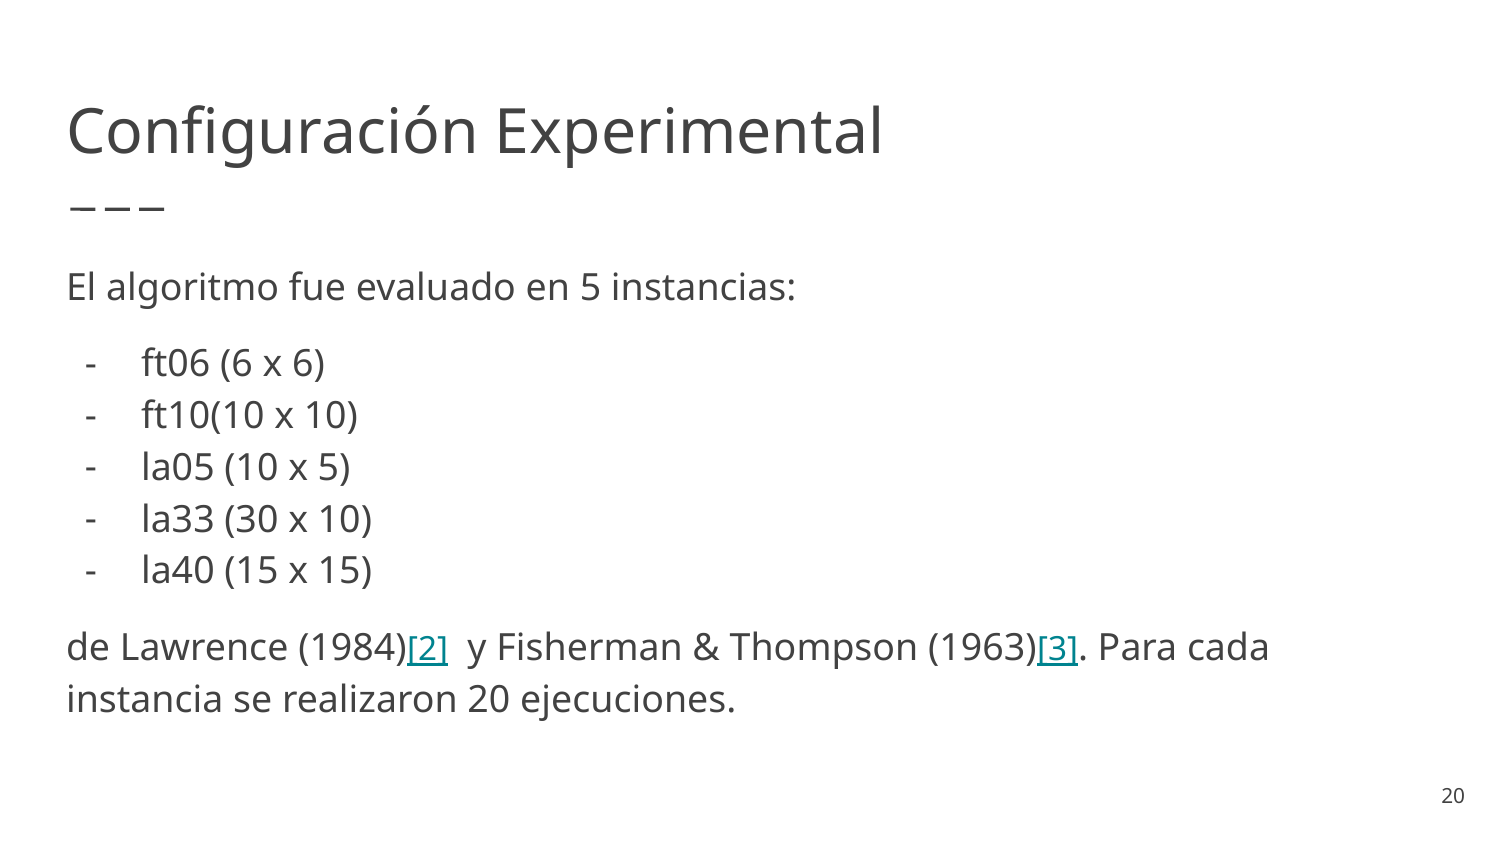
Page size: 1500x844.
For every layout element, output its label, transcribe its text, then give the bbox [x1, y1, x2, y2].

slide_number <number> [1389, 764, 1480, 830]
title Configuración Experimental [51, 61, 1449, 182]
list El algoritmo fue evaluado en 5 instancias: ft06 (6 x 6) ft10(10 x 10) la05 (10 x 5) la33 (30 x 10) la40 (15 x 15) de Lawrence (1984)[2] y Fisherman & Thompson (1963)[3]. Para cada instancia se realizaron 20 ejecuciones. [51, 240, 1449, 750]
